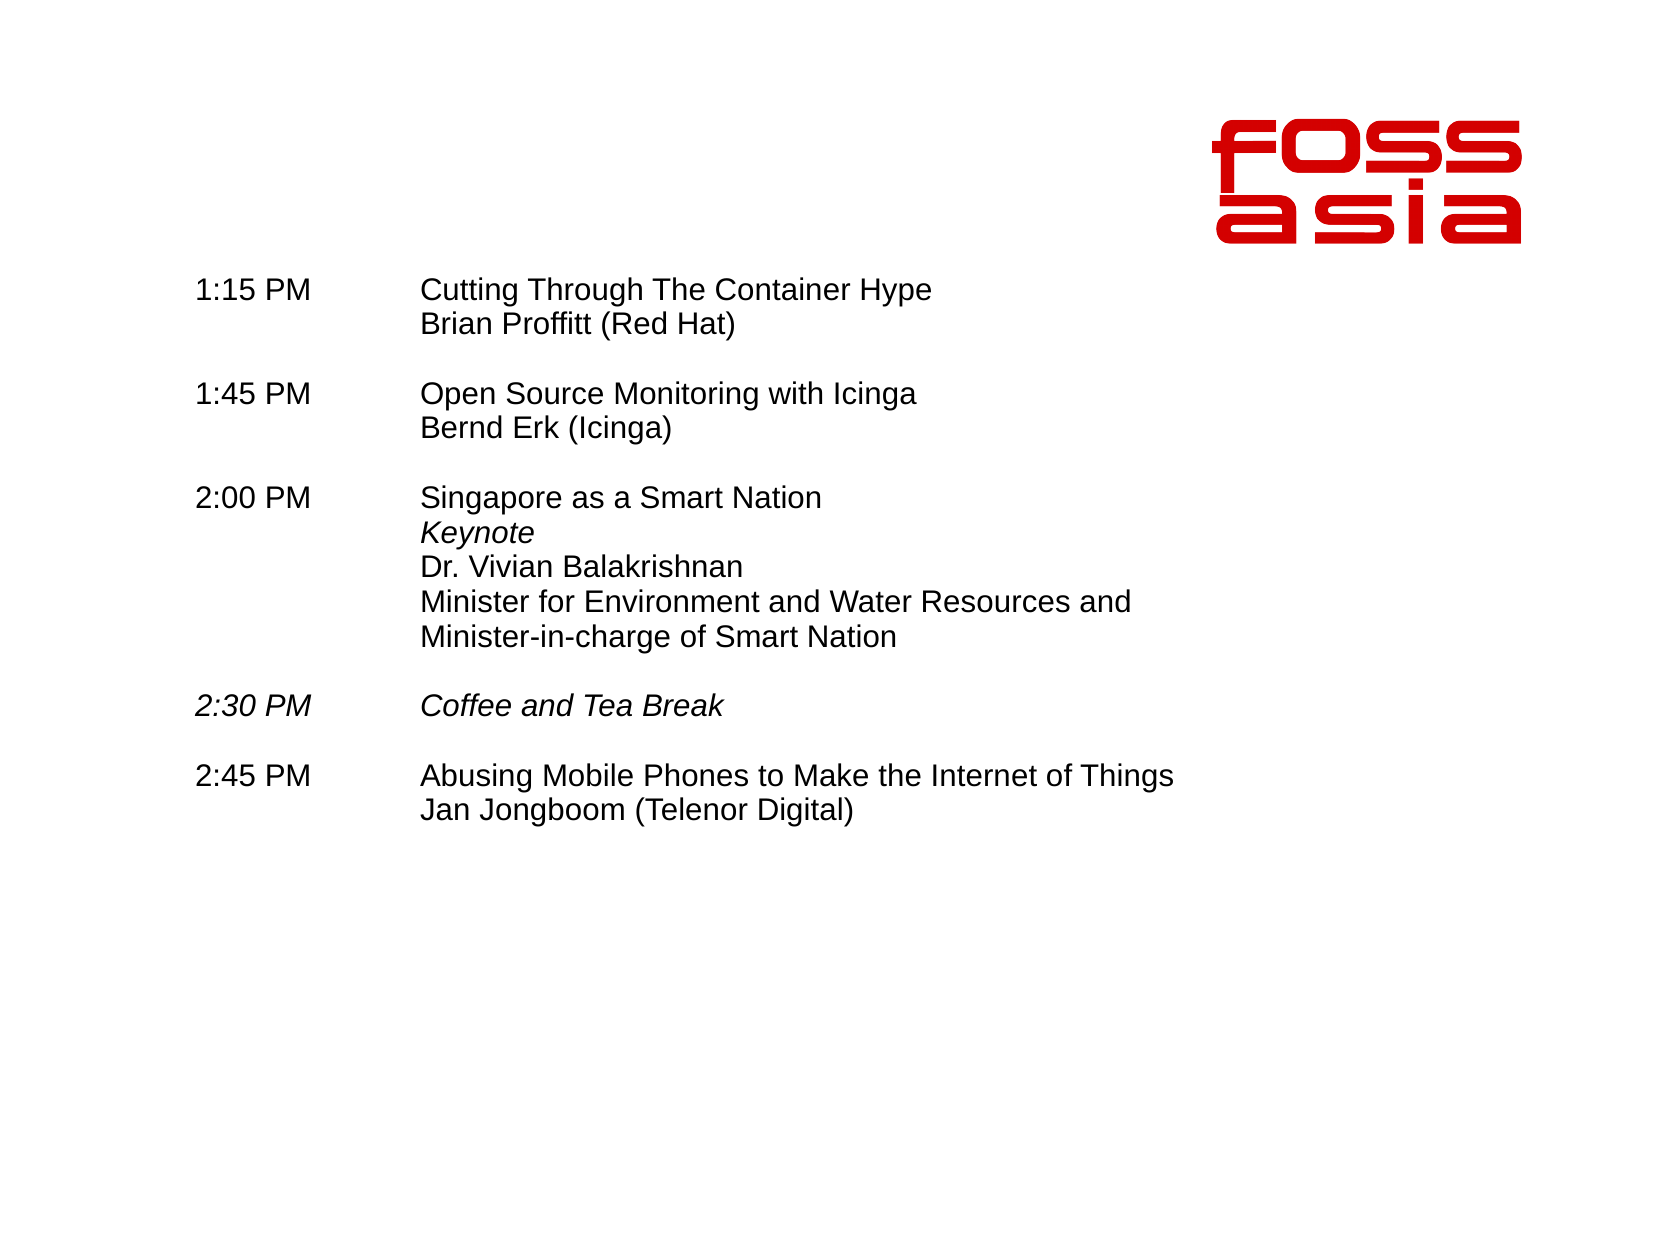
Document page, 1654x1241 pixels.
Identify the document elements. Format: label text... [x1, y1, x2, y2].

title 1:15 PM Cutting Through The Container Hype Brian Proffitt (Red Hat) 1:45 PM Open Source Monitoring with Icinga Bernd Erk (Icinga) 2:00 PM Singapore as a Smart Nation Keynote Dr. Vivian Balakrishnan Minister for Environment and Water Resources and Minister-in-charge of Smart Nation 2:30 PM Coffee and Tea Break 2:45 PM Abusing Mobile Phones to Make the Internet of Things Jan Jongboom (Telenor Digital) [195, 271, 1456, 1127]
picture [1209, 113, 1526, 249]
